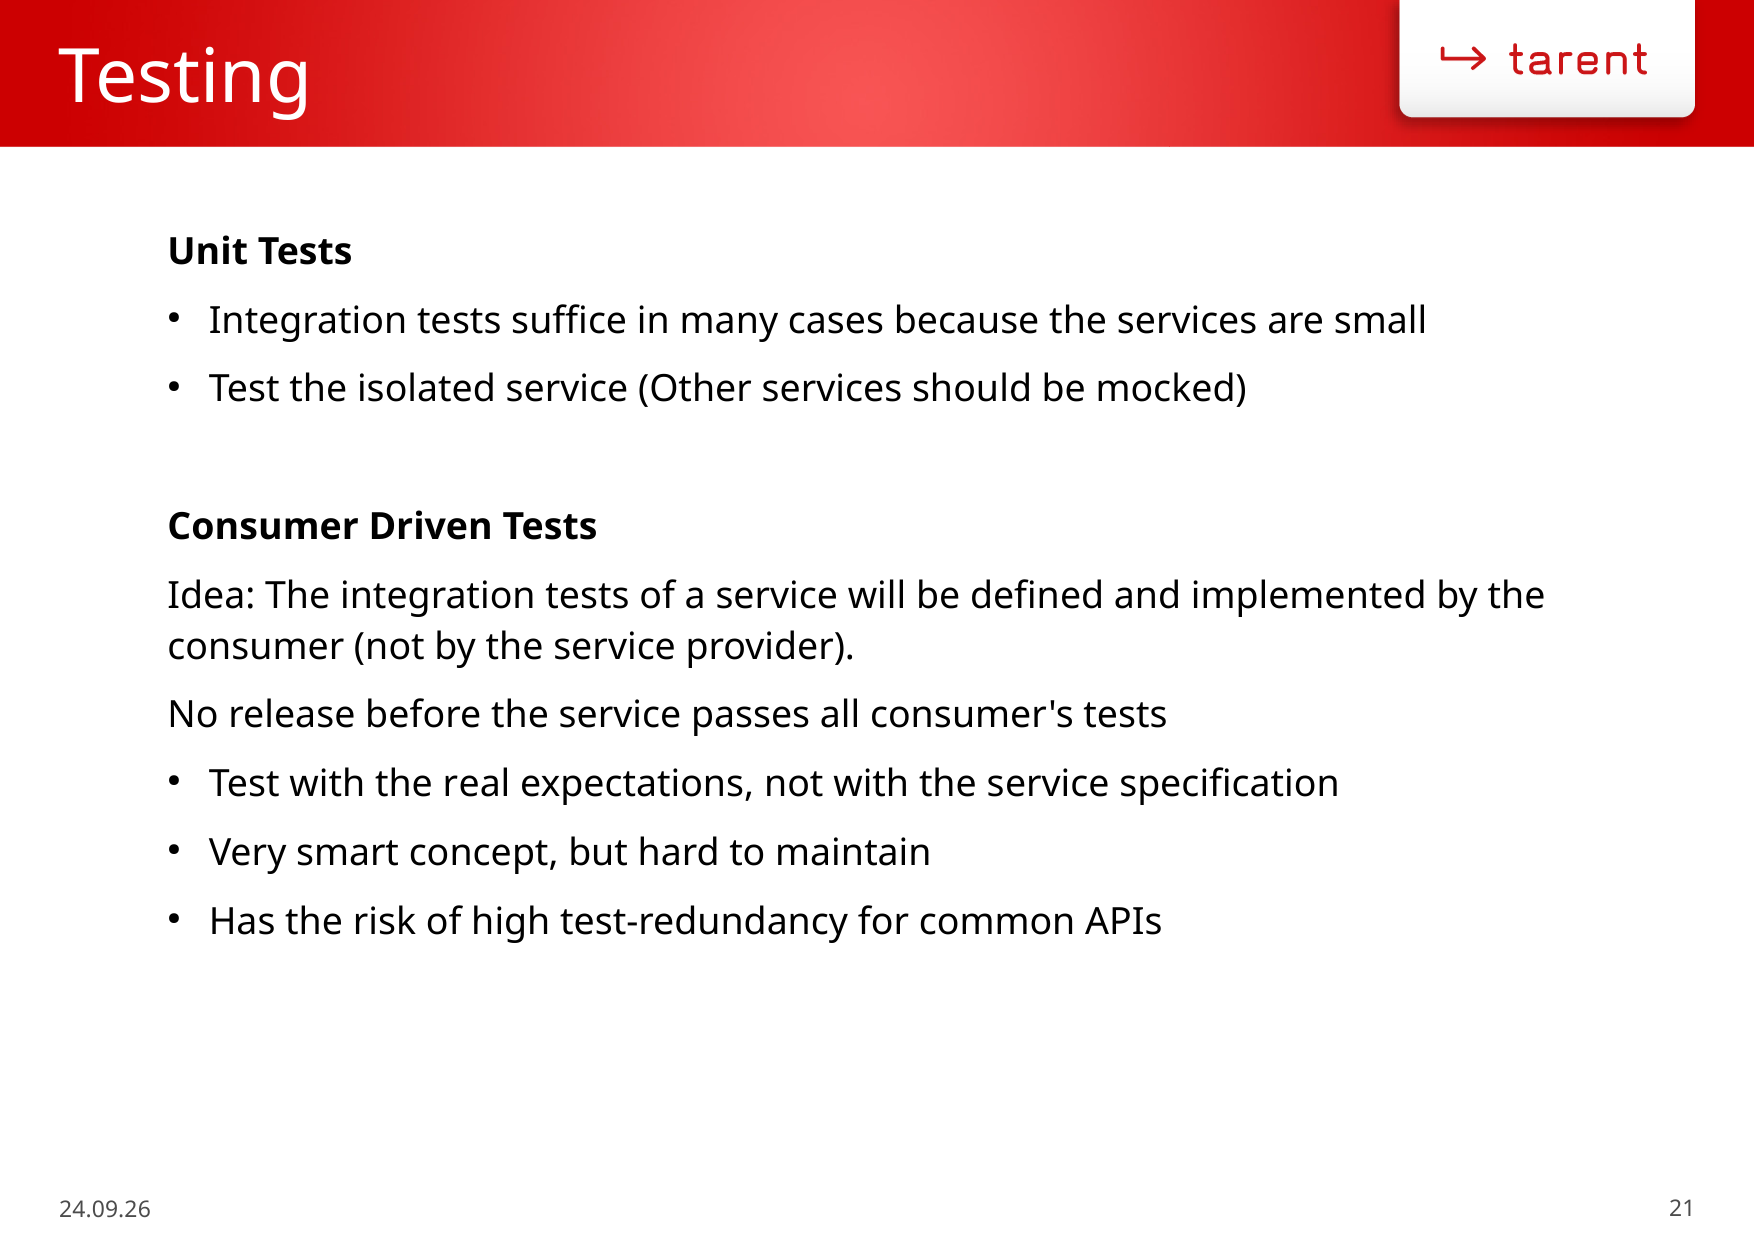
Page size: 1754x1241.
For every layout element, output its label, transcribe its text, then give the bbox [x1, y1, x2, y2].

list Unit Tests Integration tests suffice in many cases because the services are small Test the isolated service (Other services should be mocked) Consumer Driven Tests Idea: The integration tests of a service will be defined and implemented by the consumer (not by the service provider). No release before the service passes all consumer's tests Test with the real expectations, not with the service specification Very smart concept, but hard to maintain Has the risk of high test-redundancy for common APIs [87, 224, 1667, 1158]
picture [0, 0, 1754, 1240]
title Testing [59, 0, 1638, 177]
